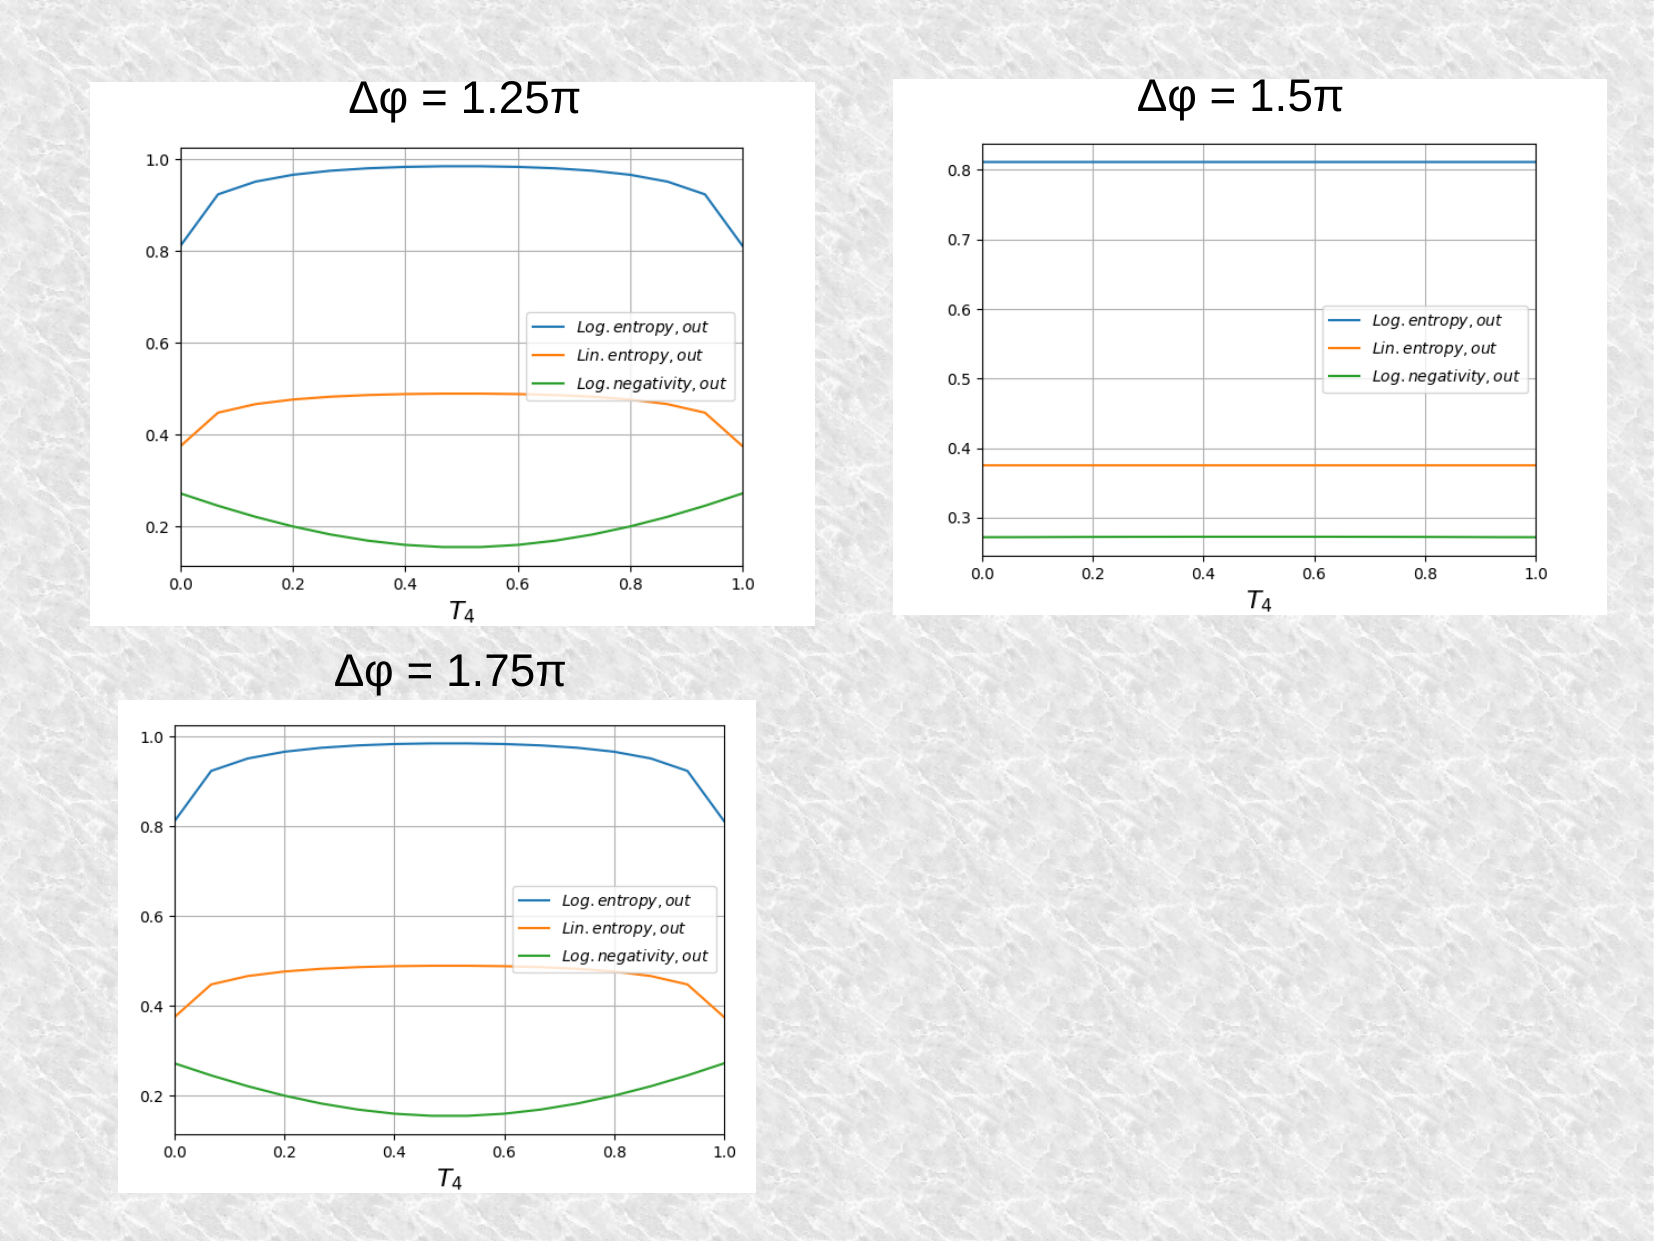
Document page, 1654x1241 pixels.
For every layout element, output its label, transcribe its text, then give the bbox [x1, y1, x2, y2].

picture [0, 0, 1654, 1241]
text_box Δφ = 1.75π [318, 637, 626, 709]
text_box Δφ = 1.25π [333, 64, 641, 136]
text_box Δφ = 1.5π [1122, 62, 1430, 134]
